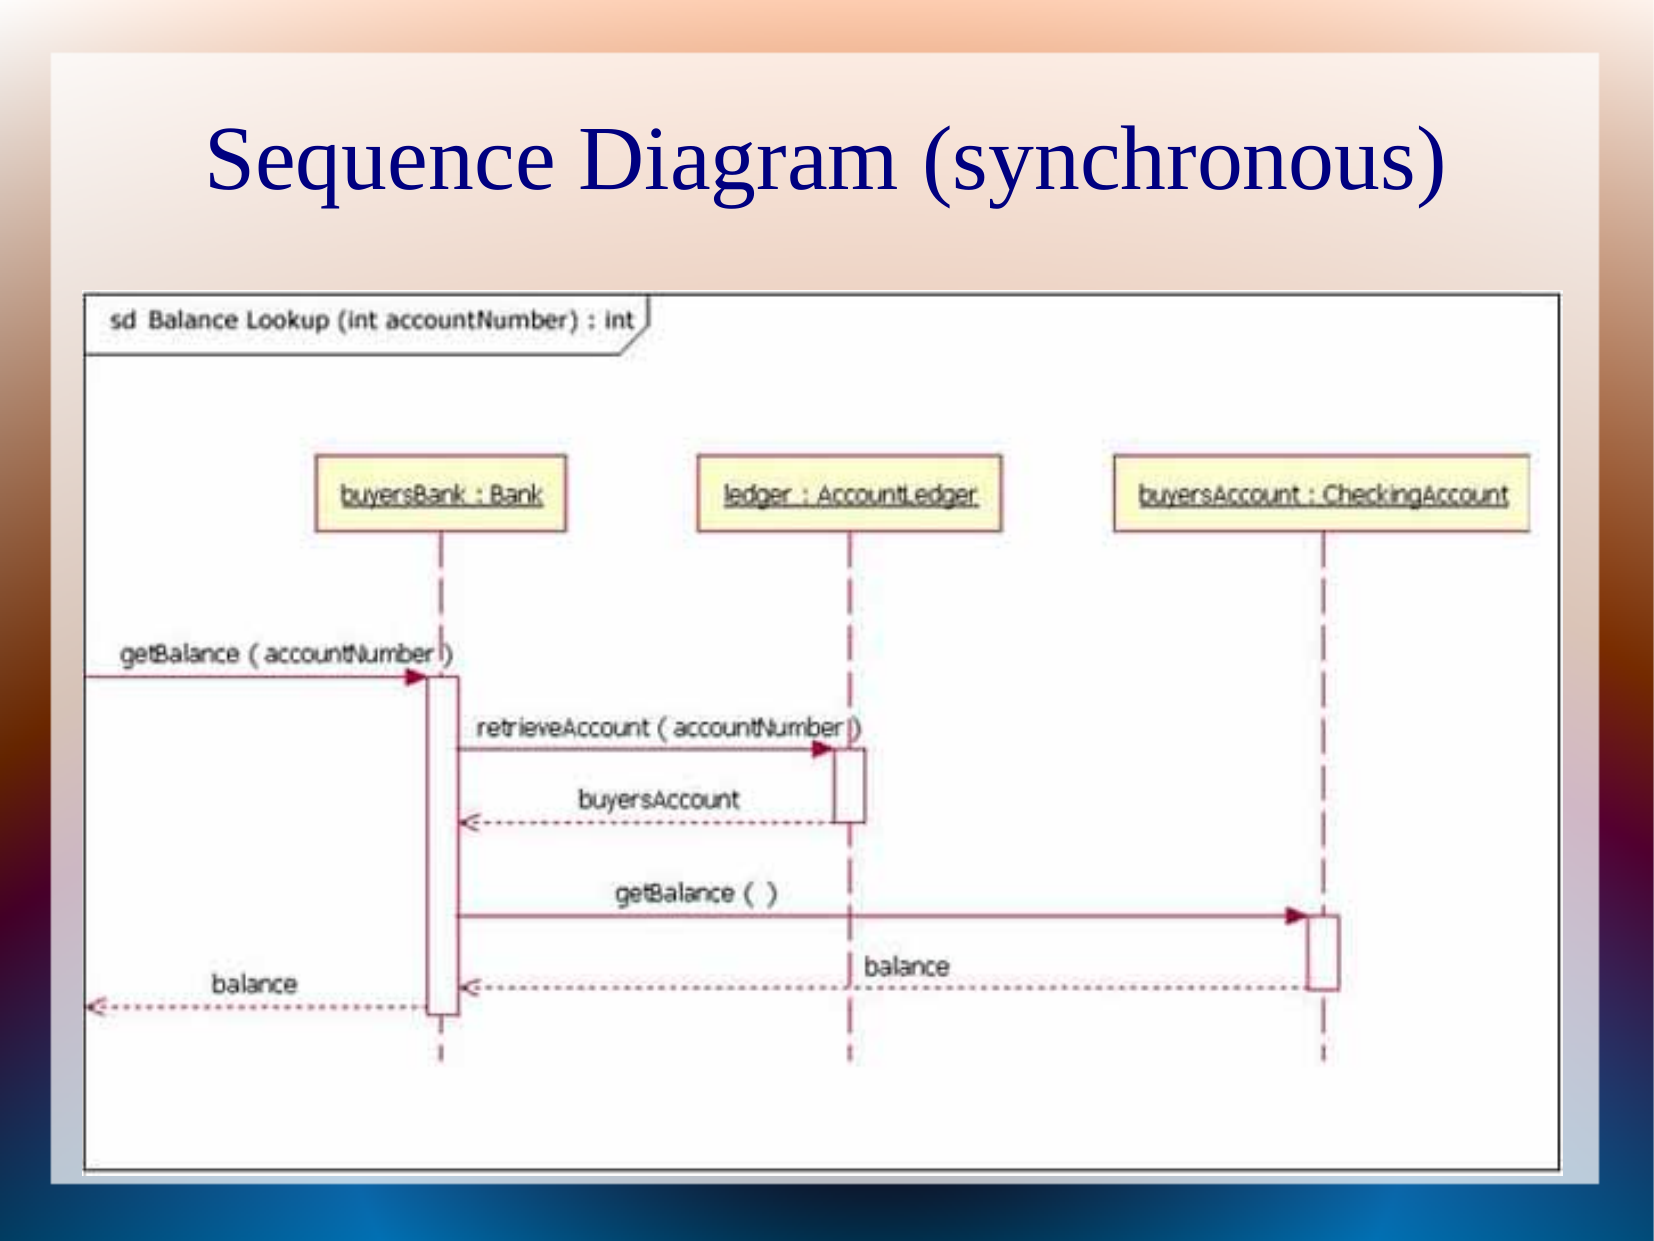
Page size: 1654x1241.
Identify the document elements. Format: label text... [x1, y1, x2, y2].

title Sequence Diagram (synchronous) [82, 55, 1571, 263]
picture [0, 0, 1654, 1241]
